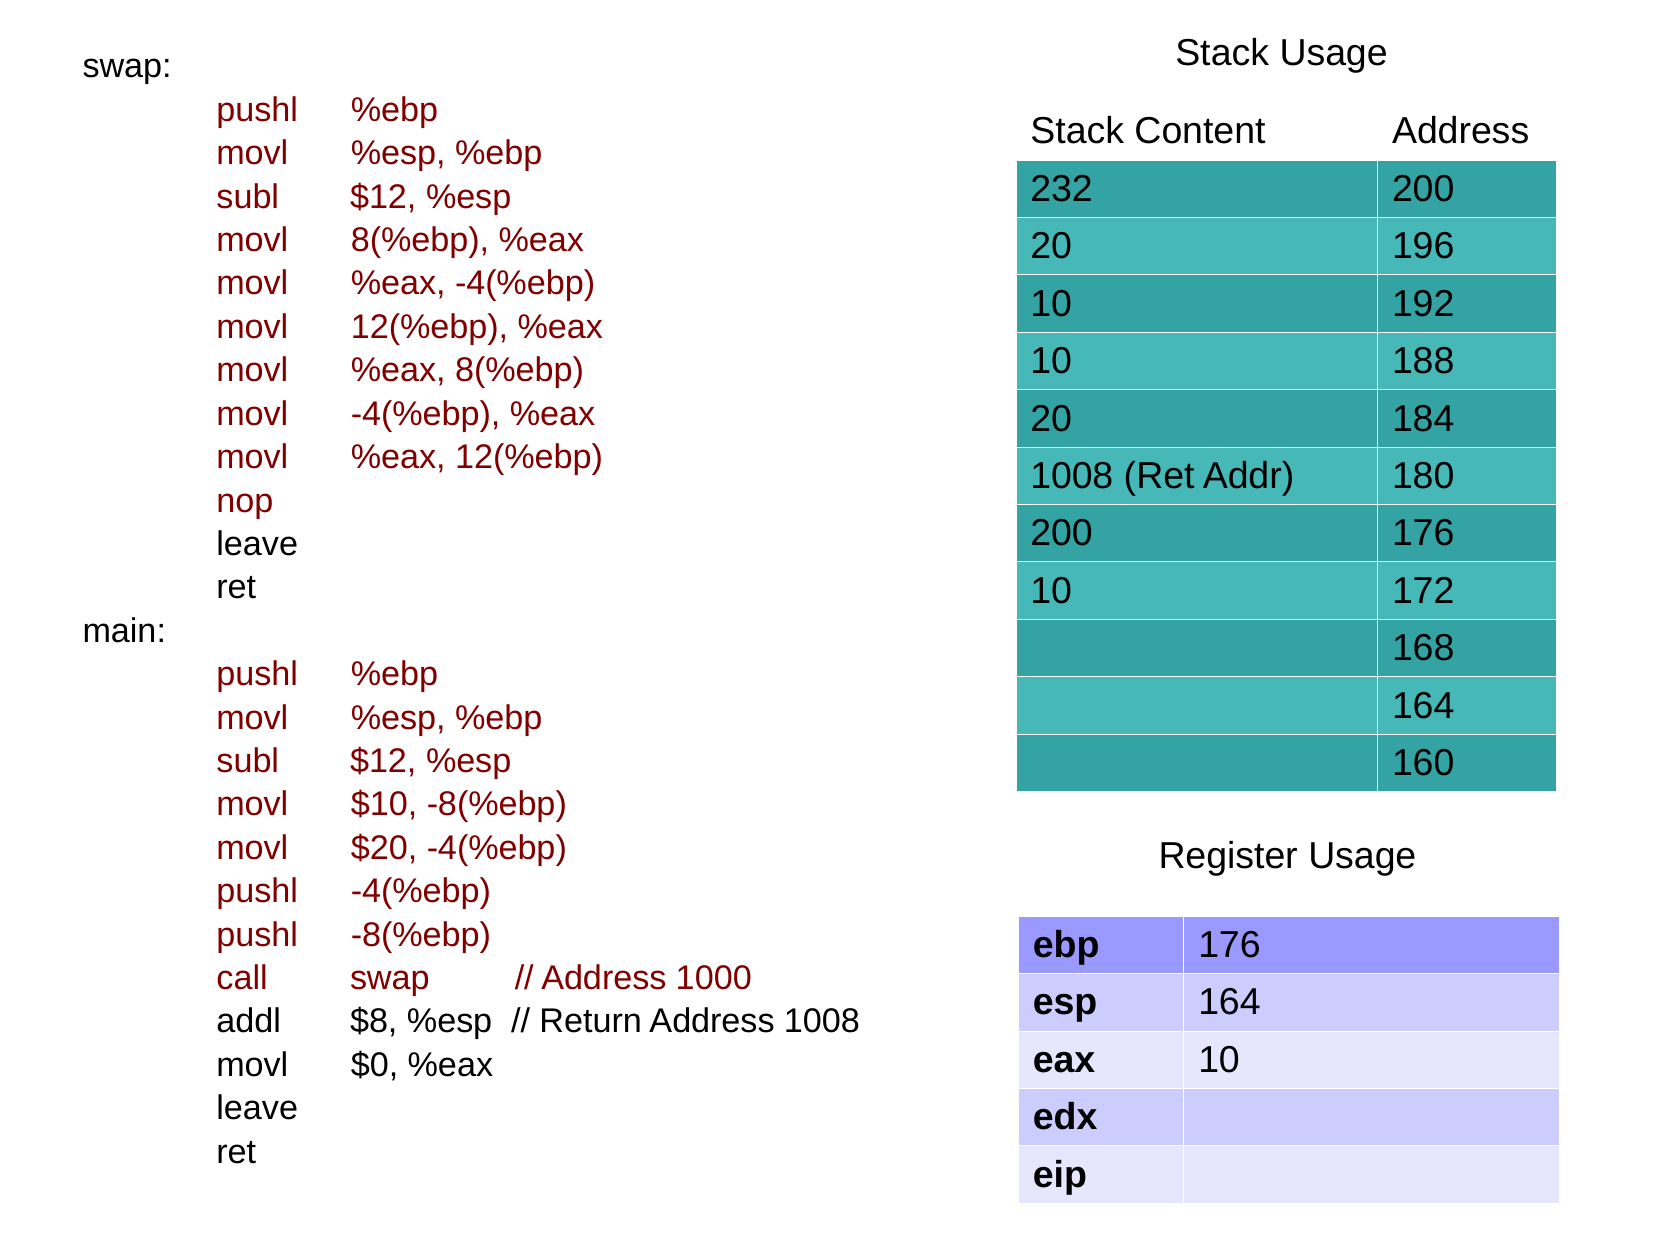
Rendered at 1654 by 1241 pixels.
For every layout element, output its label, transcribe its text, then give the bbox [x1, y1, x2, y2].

table_cell 232 [1017, 161, 1377, 217]
table_cell 200 [1378, 161, 1556, 217]
table_cell [1184, 1089, 1559, 1145]
table_cell 196 [1378, 218, 1556, 274]
text_box Register Usage [1015, 826, 1560, 884]
table_cell 184 [1378, 390, 1556, 447]
table_cell 1008 (Ret Addr) [1017, 448, 1377, 504]
table_cell [1017, 677, 1377, 734]
table_cell 200 [1017, 505, 1377, 561]
table_cell 20 [1017, 390, 1377, 447]
table_cell 188 [1378, 333, 1556, 389]
table_cell eax [1019, 1032, 1183, 1088]
table_header Stack Content [1017, 103, 1377, 160]
table_cell [1017, 620, 1377, 676]
table_cell 172 [1378, 562, 1556, 619]
table_cell 10 [1017, 333, 1377, 389]
table_cell 168 [1378, 620, 1556, 676]
table_cell 176 [1378, 505, 1556, 561]
table_cell eip [1019, 1146, 1183, 1203]
table_cell 164 [1184, 974, 1559, 1031]
text_box Stack Usage [1009, 23, 1554, 81]
table_cell 180 [1378, 448, 1556, 504]
table_cell [1184, 1146, 1559, 1203]
table_cell 10 [1184, 1032, 1559, 1088]
table_header ebp [1019, 917, 1183, 973]
table_cell 20 [1017, 218, 1377, 274]
table_cell edx [1019, 1089, 1183, 1145]
table_cell 192 [1378, 275, 1556, 332]
table_cell [1017, 735, 1377, 791]
table_header Address [1378, 103, 1556, 160]
list swap: pushl %ebp movl %esp, %ebp subl $12, %esp movl 8(%ebp), %eax movl %eax, -4(%ebp) movl 12(%ebp), %eax movl %eax, 8(%ebp) movl -4(%ebp), %eax movl %eax, 12(%ebp) nop leave ret main: pushl %ebp movl %esp, %ebp subl $12, %esp movl $10, -8(%ebp) movl $20, -4(%ebp) pushl -4(%ebp) pushl -8(%ebp) call swap // Address 1000 addl $8, %esp // Return Address 1008 movl $0, %eax leave ret [82, 47, 969, 1182]
table_cell esp [1019, 974, 1183, 1031]
table_cell 10 [1017, 275, 1377, 332]
table_cell 164 [1378, 677, 1556, 734]
table_header 176 [1184, 917, 1559, 973]
table_cell 160 [1378, 735, 1556, 791]
table_cell 10 [1017, 562, 1377, 619]
